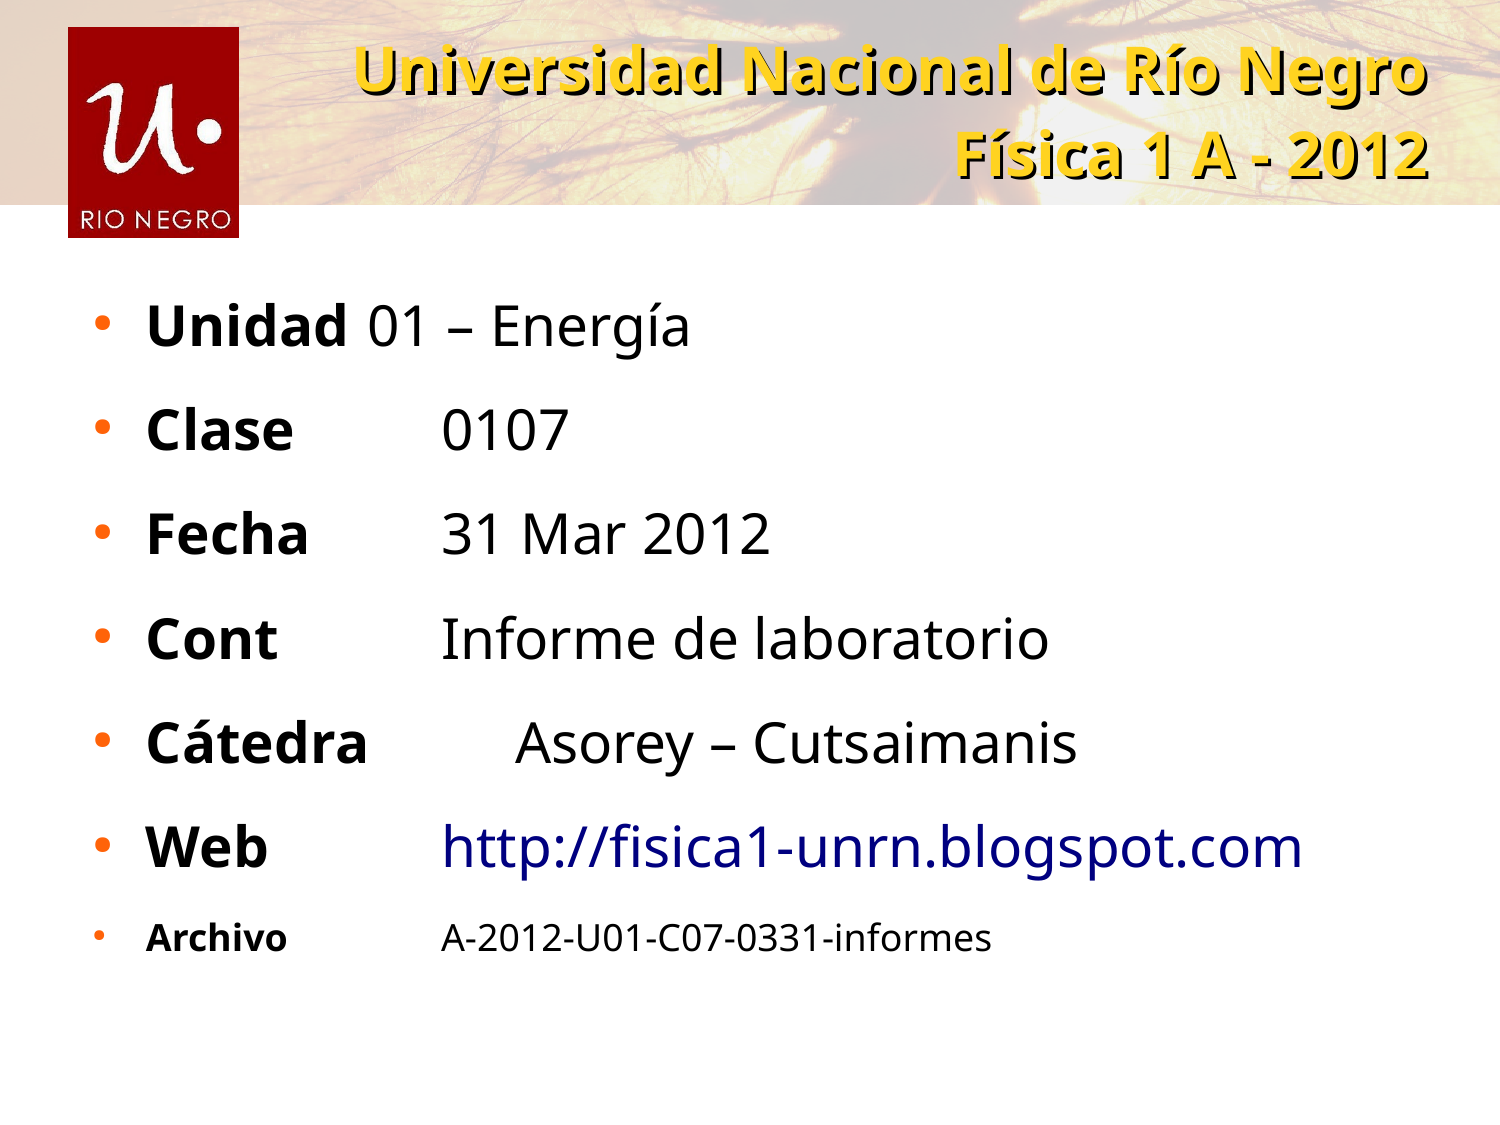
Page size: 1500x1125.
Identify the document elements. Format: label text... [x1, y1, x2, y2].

picture [0, 0, 1500, 239]
list Unidad 01 – Energía Clase 0107 Fecha 31 Mar 2012 Cont Informe de laboratorio Cátedra Asorey – Cutsaimanis Web http://fisica1-unrn.blogspot.com Archivo A-2012-U01-C07-0331-informes [75, 285, 1425, 1021]
title Universidad Nacional de Río Negro Física 1 A - 2012 [78, 1, 1429, 218]
